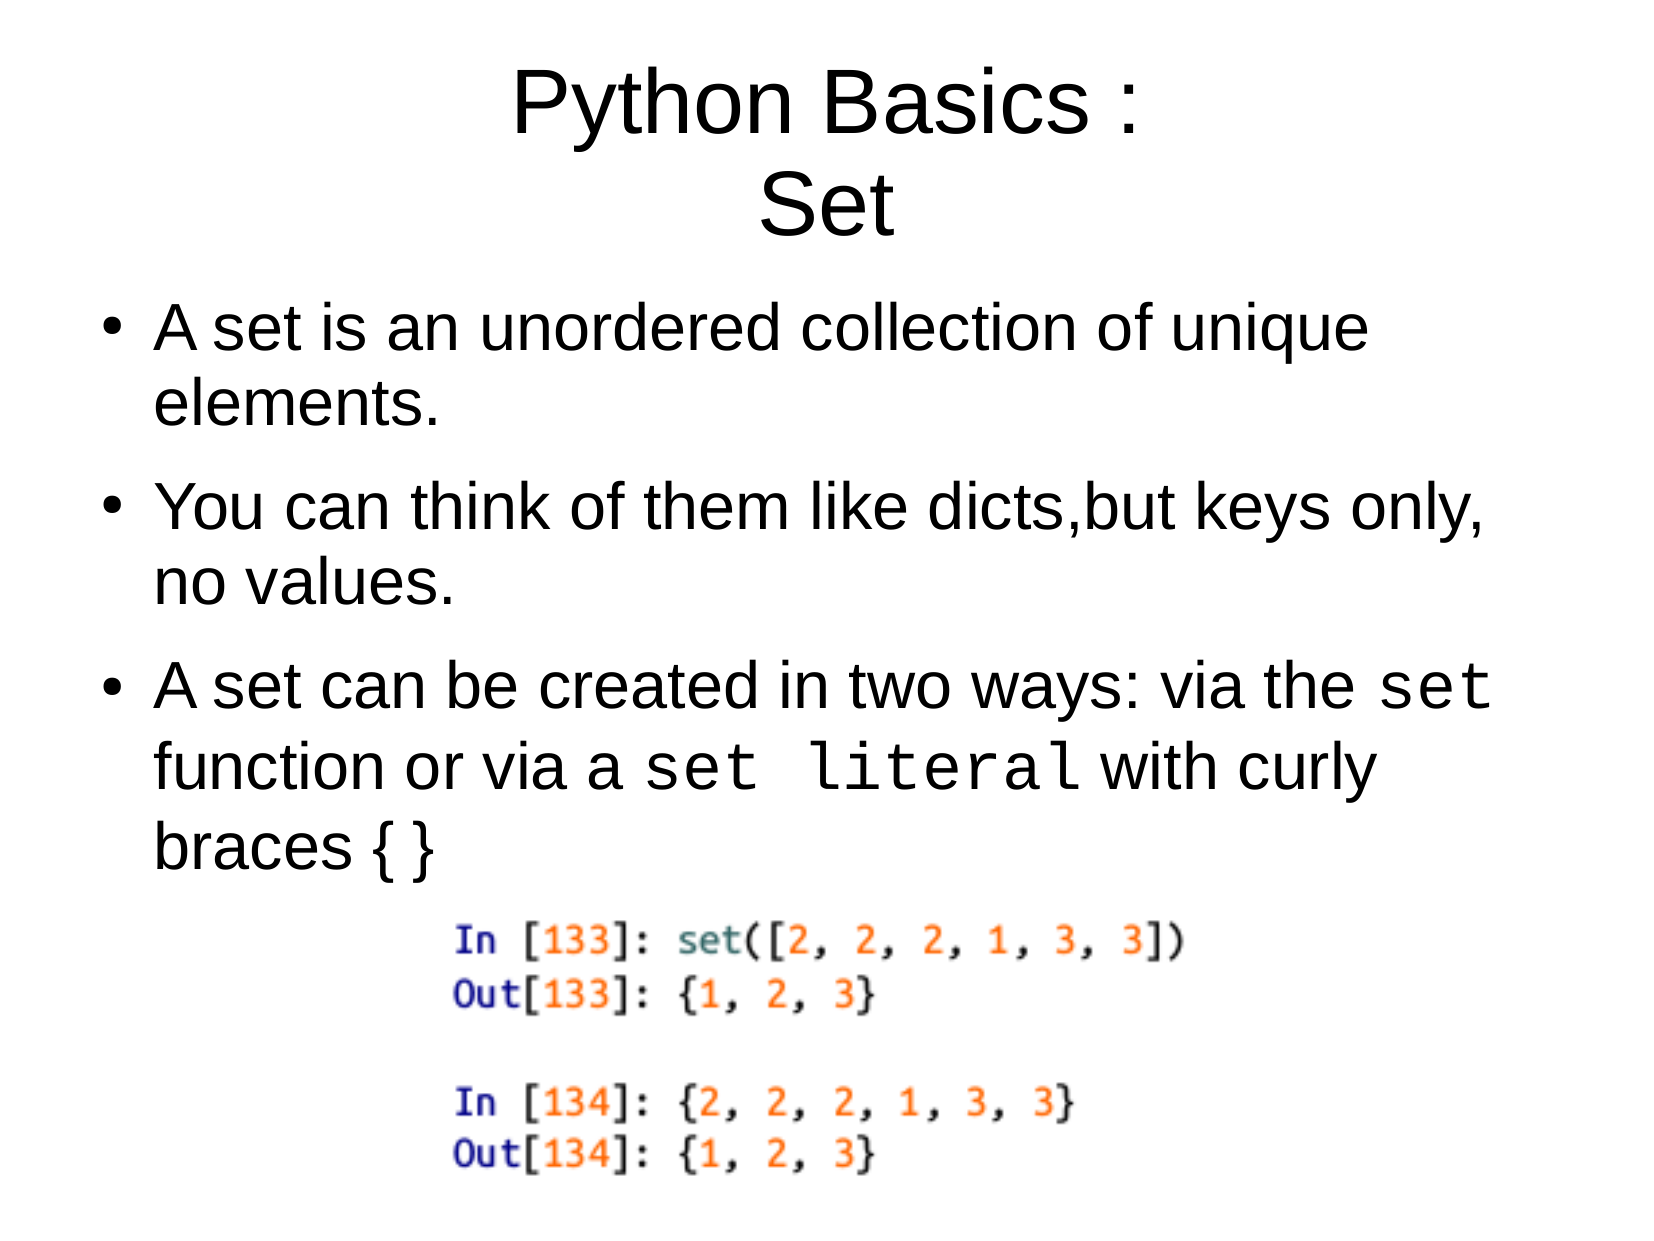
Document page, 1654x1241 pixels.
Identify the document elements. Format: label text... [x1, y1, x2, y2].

list A set is an unordered collection of unique elements. You can think of them like dicts,but keys only, no values. A set can be created in two ways: via the set function or via a set literal with curly braces { } [82, 290, 1571, 1010]
title Python Basics : Set [82, 49, 1571, 257]
picture [438, 911, 1195, 1192]
